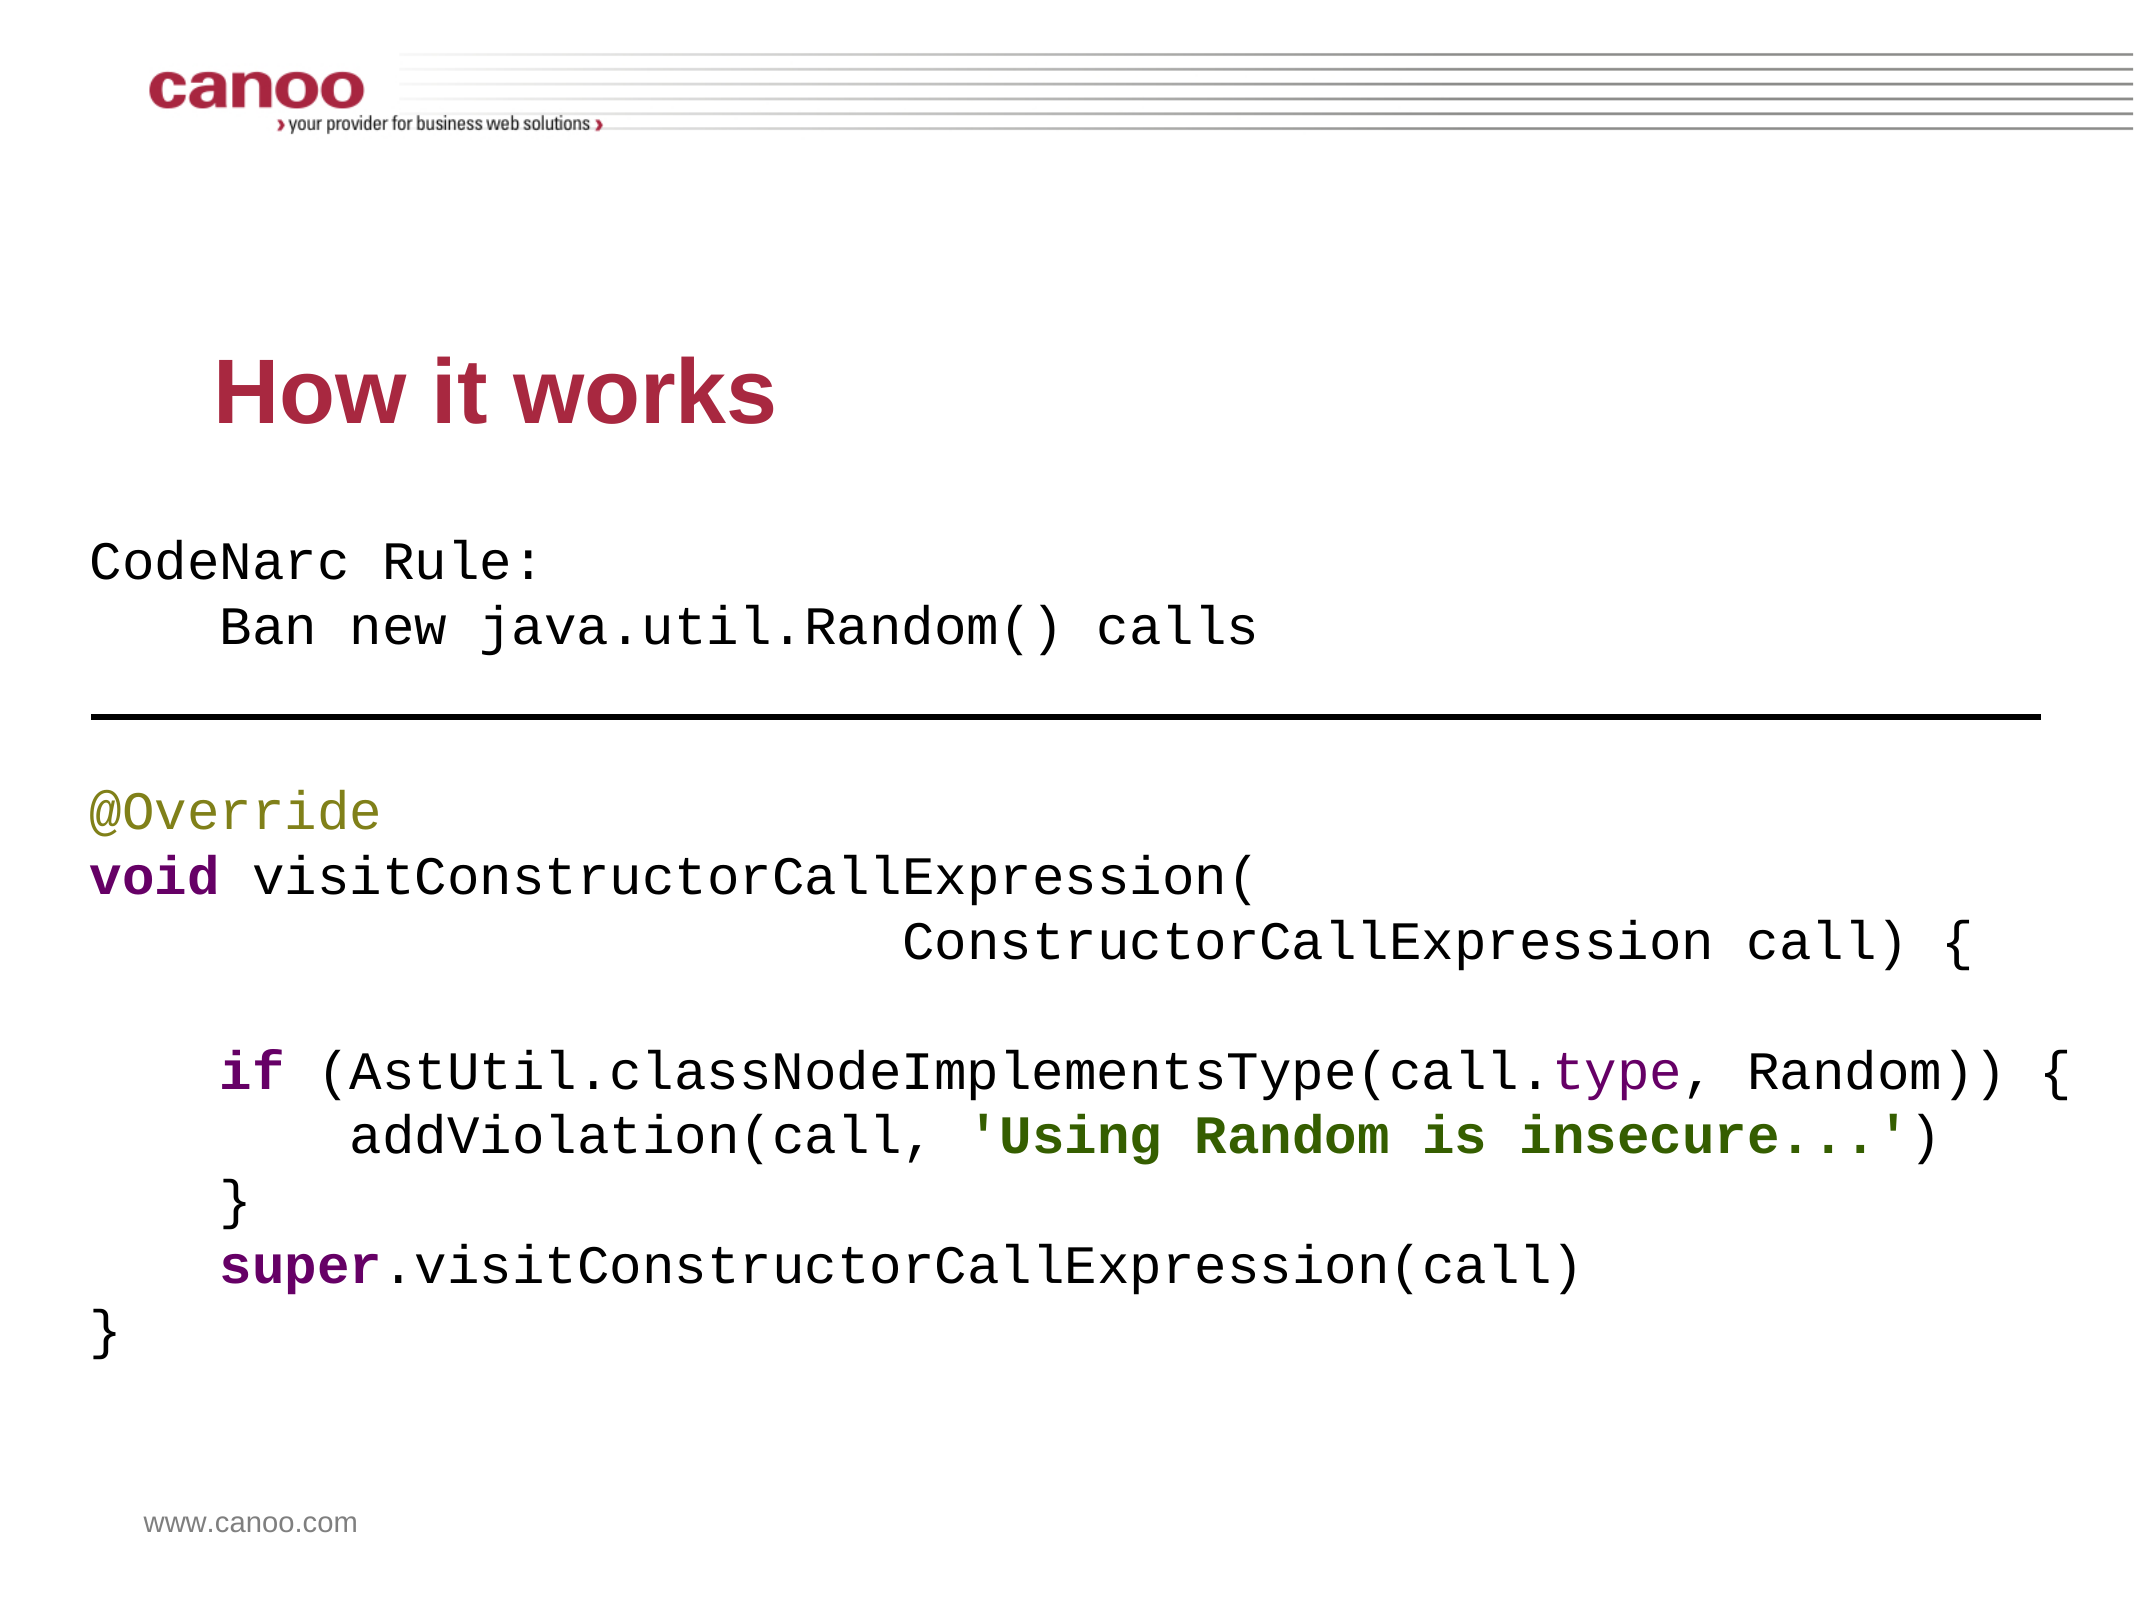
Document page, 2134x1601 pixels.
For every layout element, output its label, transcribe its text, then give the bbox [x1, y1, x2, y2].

text_box CodeNarc Rule: Ban new java.util.Random() calls @Override void visitConstructorCallExpression( ConstructorCallExpression call) { if (AstUtil.classNodeImplementsType(call.type, Random)) { addViolation(call, 'Using Random is insecure...') } super.visitConstructorCallExpression(call) } [74, 517, 2098, 1368]
picture [0, 21, 2134, 188]
title How it works [204, 220, 2020, 451]
